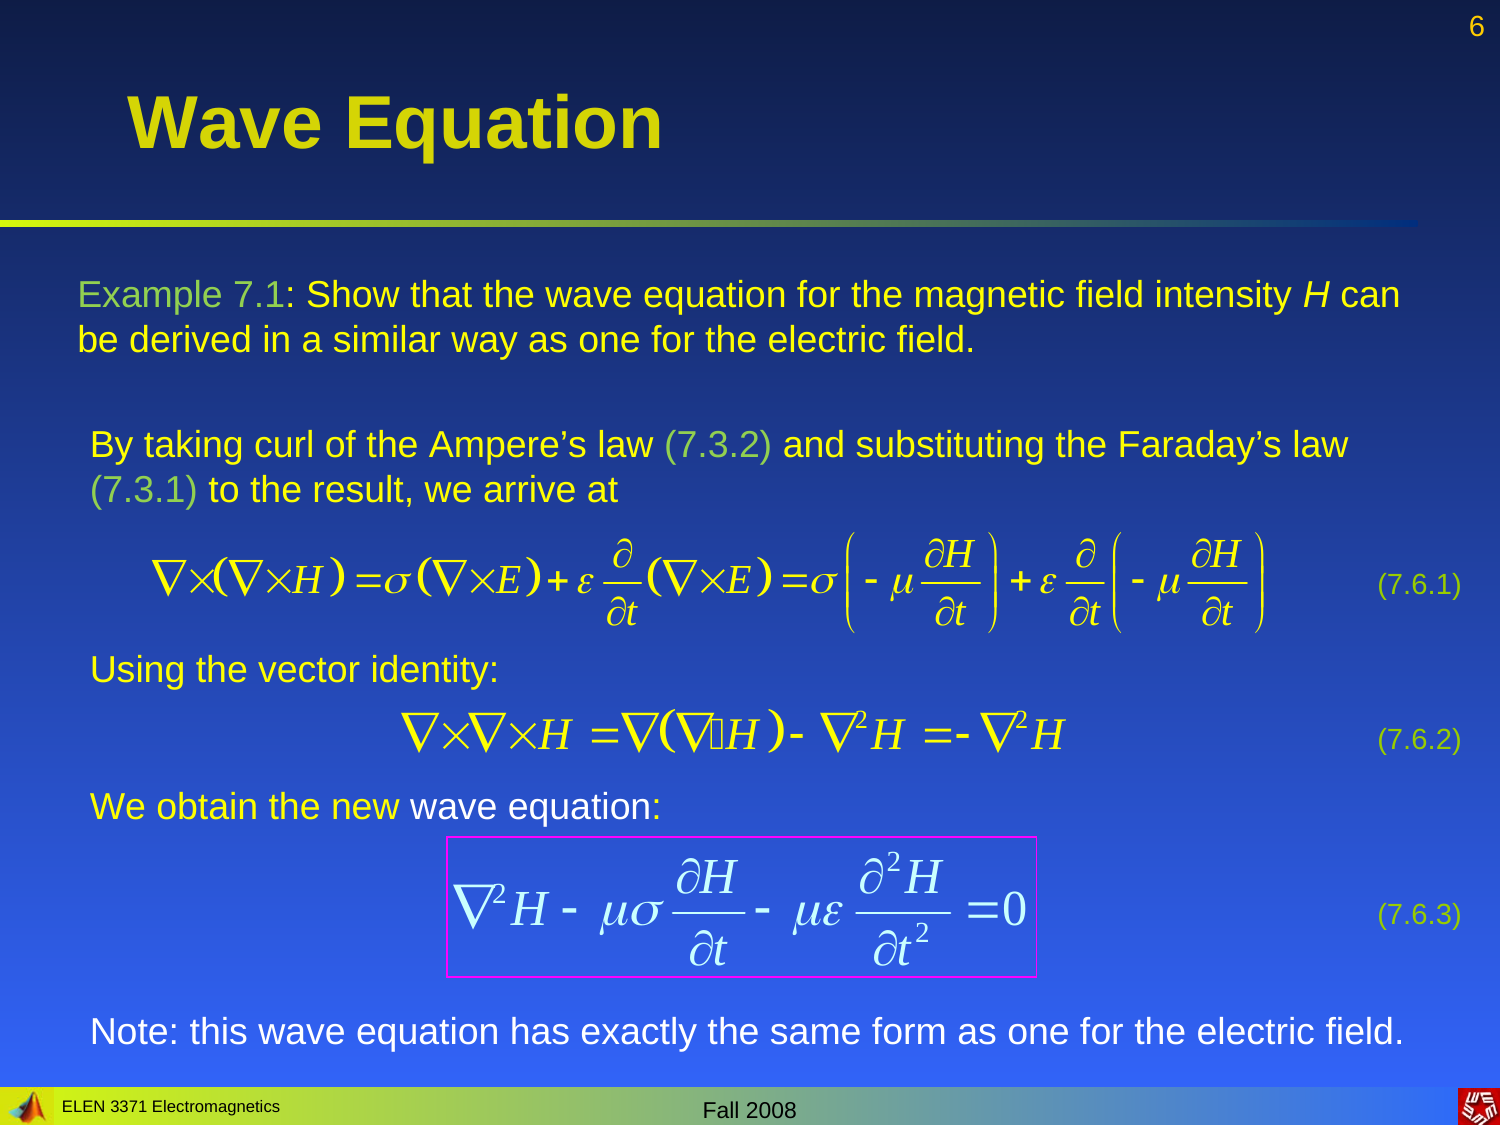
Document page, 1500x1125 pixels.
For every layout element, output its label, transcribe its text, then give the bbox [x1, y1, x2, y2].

chart [447, 837, 1036, 977]
text_box Note: this wave equation has exactly the same form as one for the electric field. [75, 999, 1426, 1061]
text_box We obtain the new wave equation: [75, 774, 738, 836]
chart [146, 525, 1276, 642]
text_box (7.6.2) [1362, 712, 1500, 763]
picture [1458, 1088, 1500, 1125]
text_box By taking curl of the Ampere’s law (7.3.2) and substituting the Faraday’s law (7.3.1) to the result, we arrive at [75, 412, 1413, 518]
picture [0, 1087, 54, 1125]
text_box Using the vector identity: [74, 637, 576, 698]
text_box Example 7.1: Show that the wave equation for the magnetic field intensity H can be derived in a similar way as one for the electric field. [62, 262, 1426, 368]
chart [395, 699, 1080, 776]
text_box (7.6.1) [1362, 558, 1500, 609]
title Wave Equation [112, 37, 1388, 201]
text_box (7.6.3) [1362, 887, 1500, 938]
